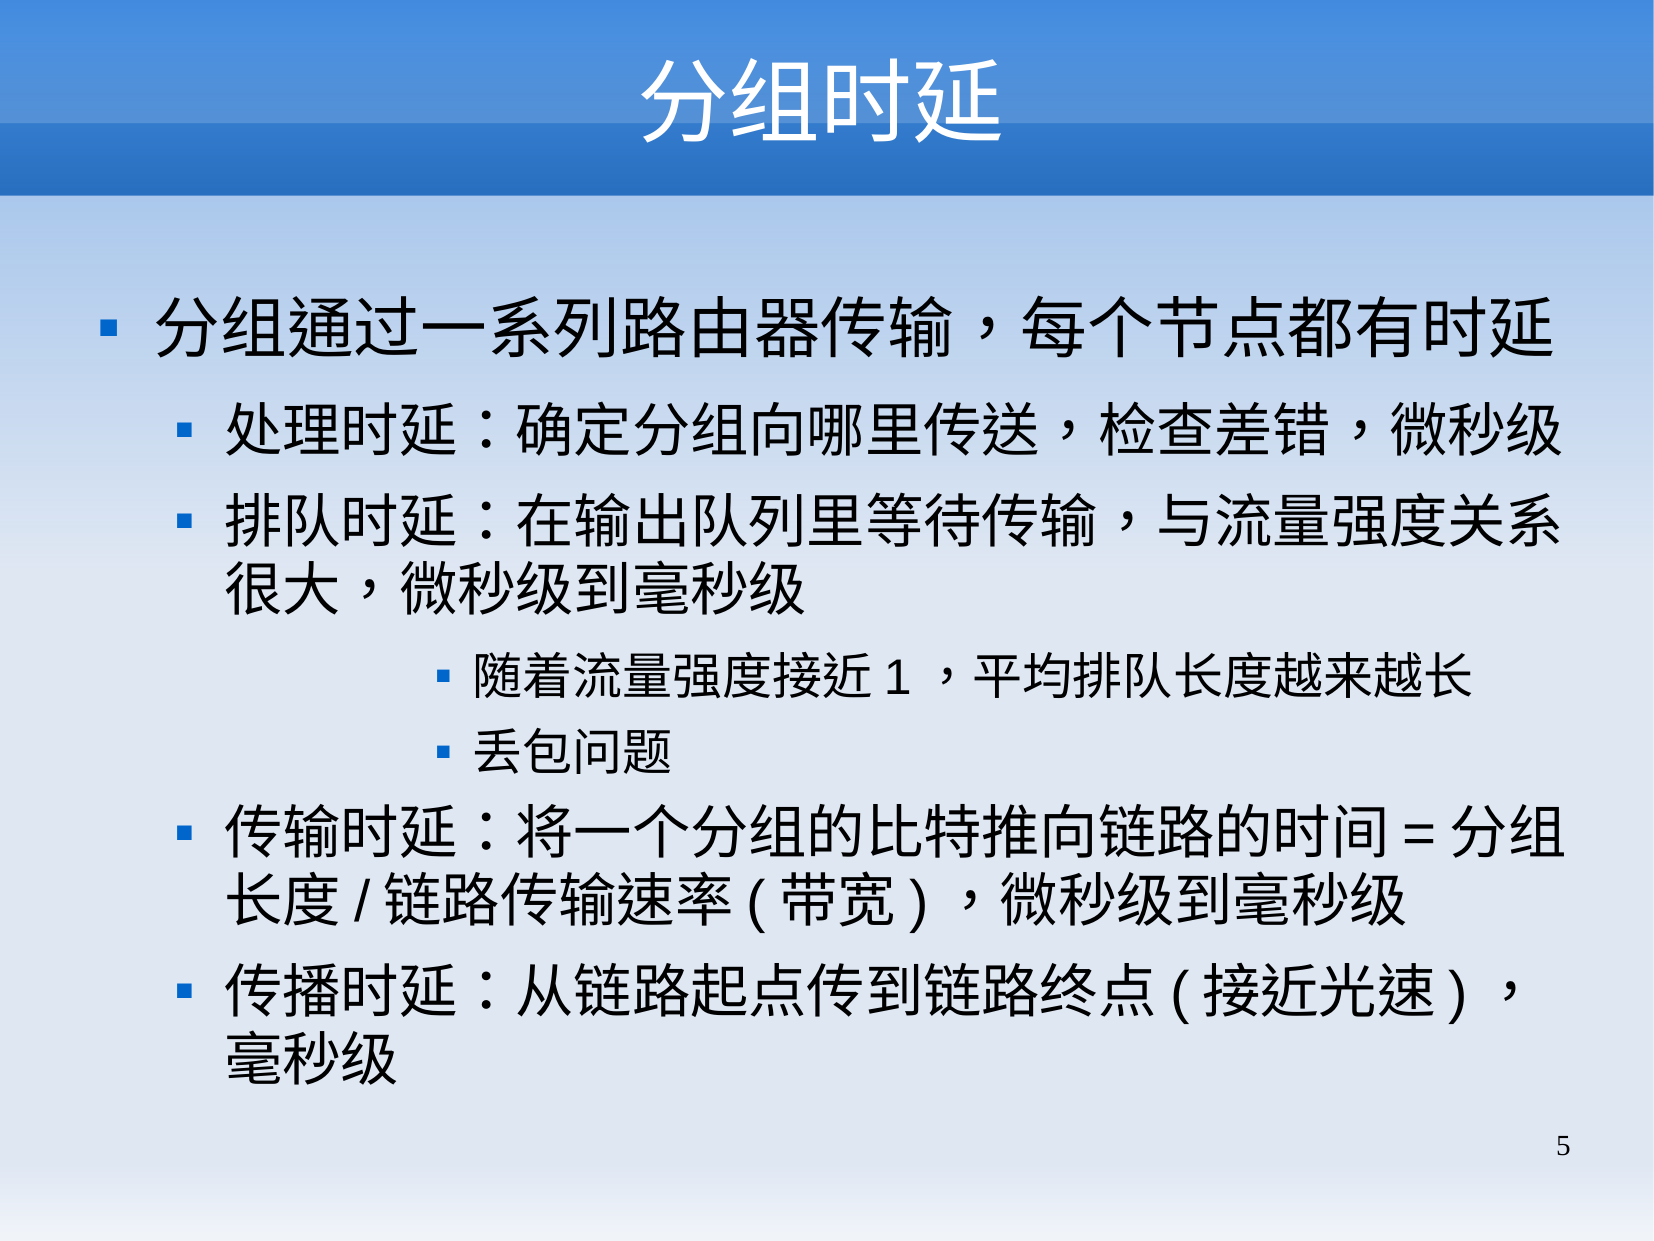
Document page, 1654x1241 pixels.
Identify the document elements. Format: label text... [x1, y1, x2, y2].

title 分组时延 [76, 0, 1565, 208]
list 分组通过一系列路由器传输，每个节点都有时延 处理时延：确定分组向哪里传送，检查差错，微秒级 排队时延：在输出队列里等待传输，与流量强度关系很大，微秒级到毫秒级 随着流量强度接近1，平均排队长度越来越长 丢包问题 传输时延：将一个分组的比特推向链路的时间=分组长度/链路传输速率(带宽)，微秒级到毫秒级 传播时延：从链路起点传到链路终点(接近光速)，毫秒级 [82, 290, 1571, 1109]
picture [0, 0, 1654, 1241]
